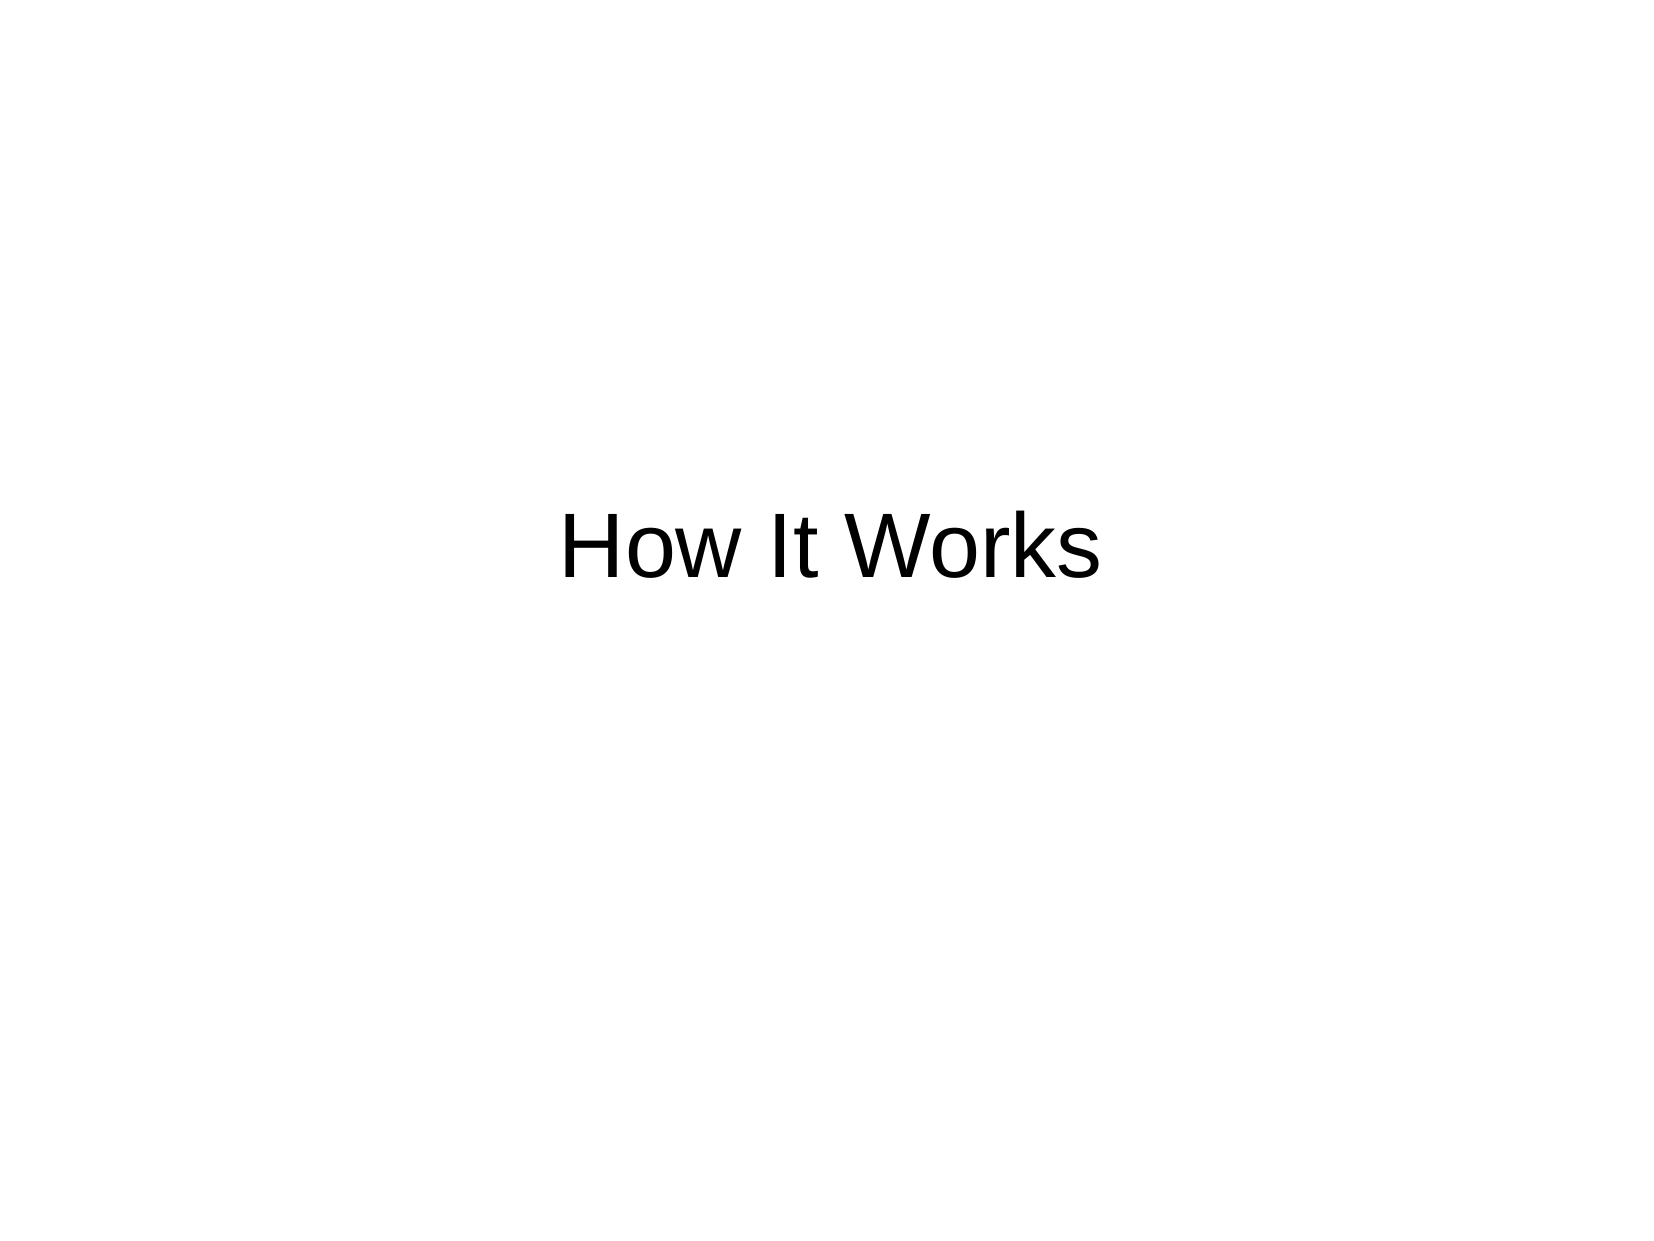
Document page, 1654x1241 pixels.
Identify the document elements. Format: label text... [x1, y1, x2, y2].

title How It Works [86, 450, 1576, 643]
